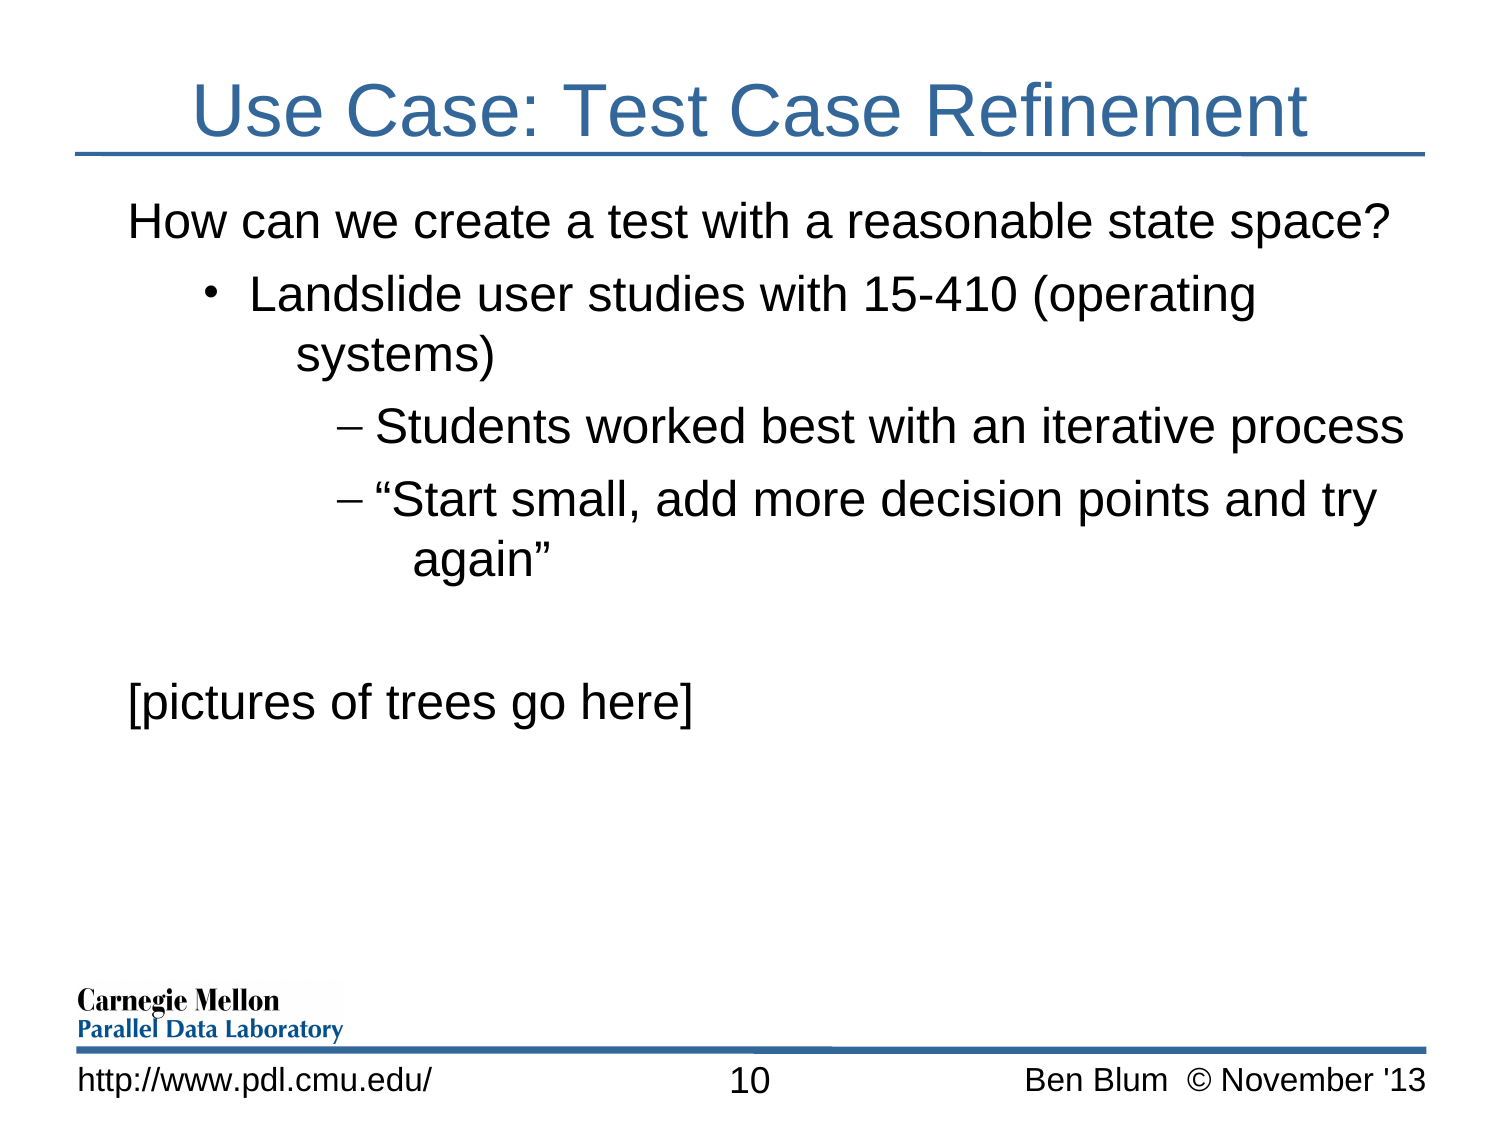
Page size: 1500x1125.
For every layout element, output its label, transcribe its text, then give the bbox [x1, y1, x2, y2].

picture [77, 979, 343, 1044]
title Use Case: Test Case Refinement [112, 49, 1388, 163]
list How can we create a test with a reasonable state space? Landslide user studies with 15-410 (operating systems) Students worked best with an iterative process “Start small, add more decision points and try again” [pictures of trees go here] [112, 181, 1426, 938]
